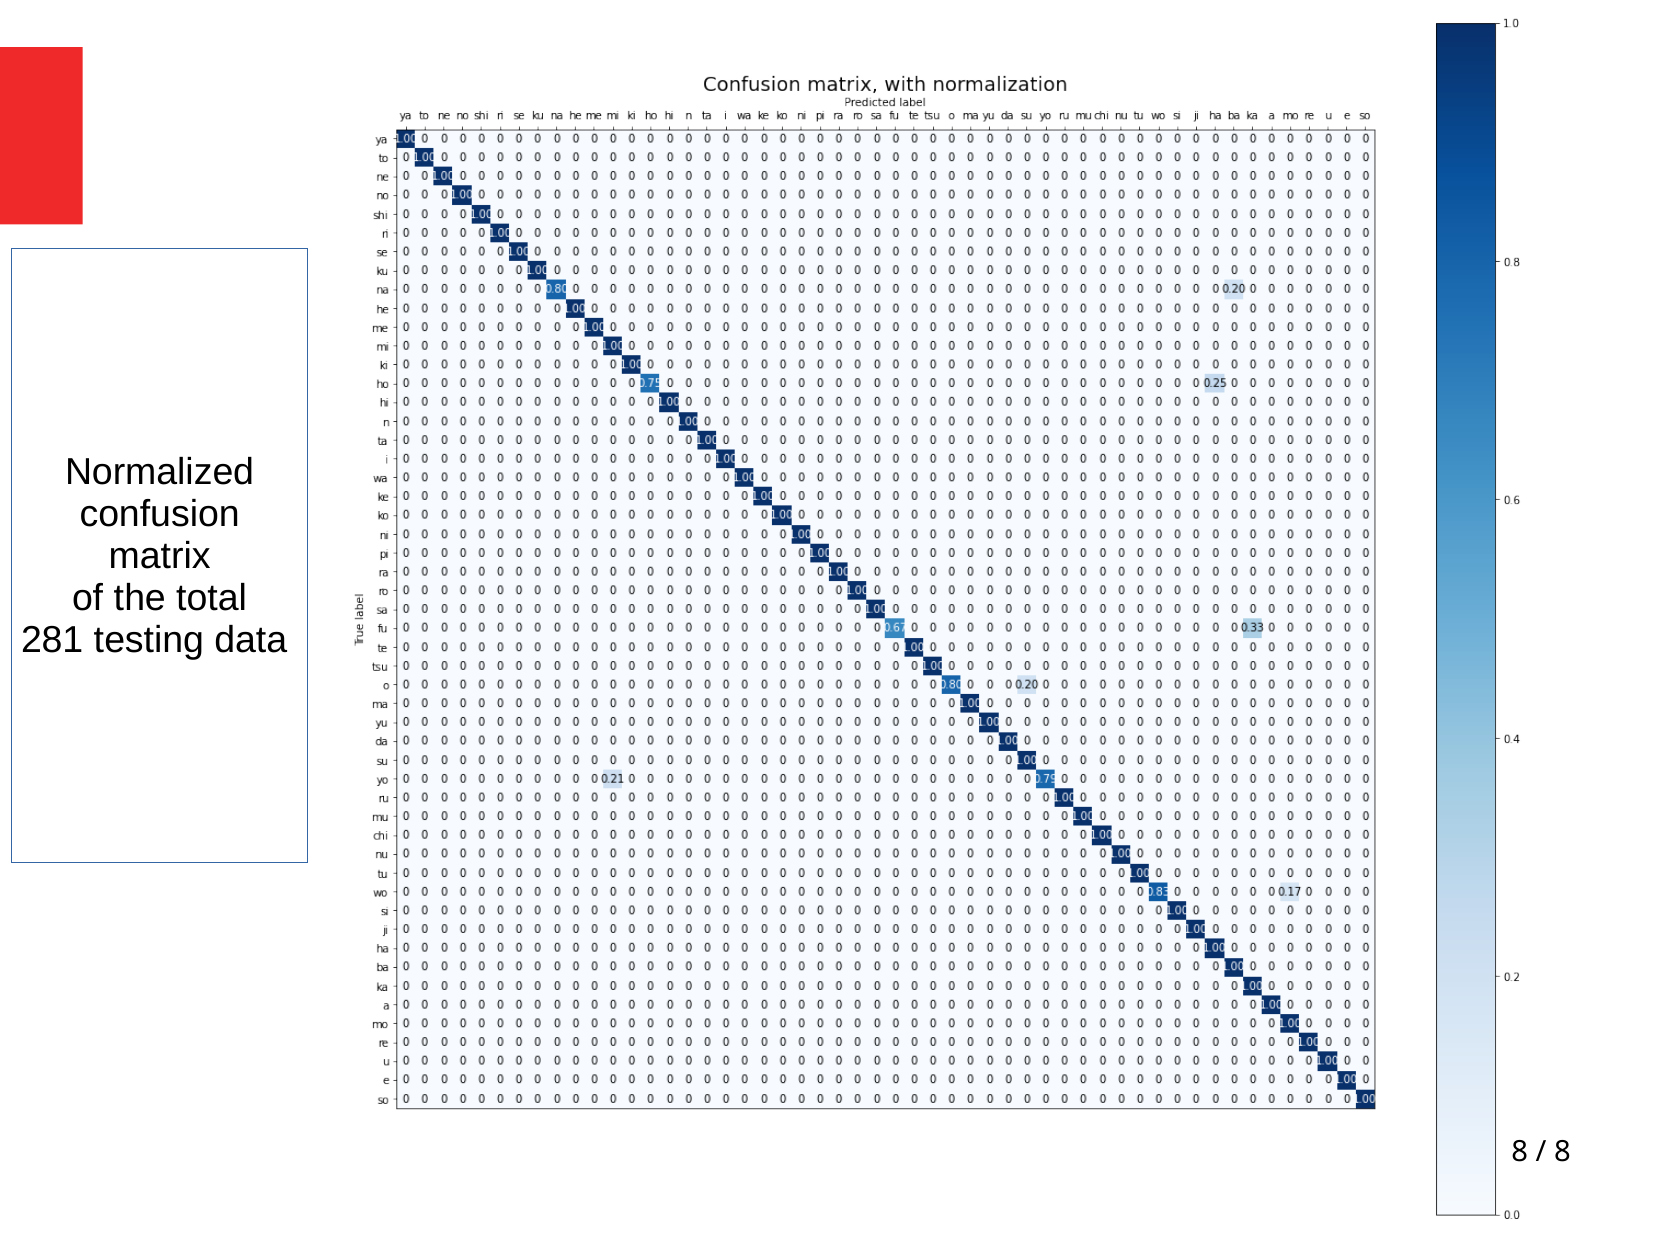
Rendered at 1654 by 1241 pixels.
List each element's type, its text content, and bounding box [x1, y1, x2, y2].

text_box Normalized confusion matrix of the total 281 testing data [11, 248, 308, 863]
picture [348, 11, 1528, 1229]
